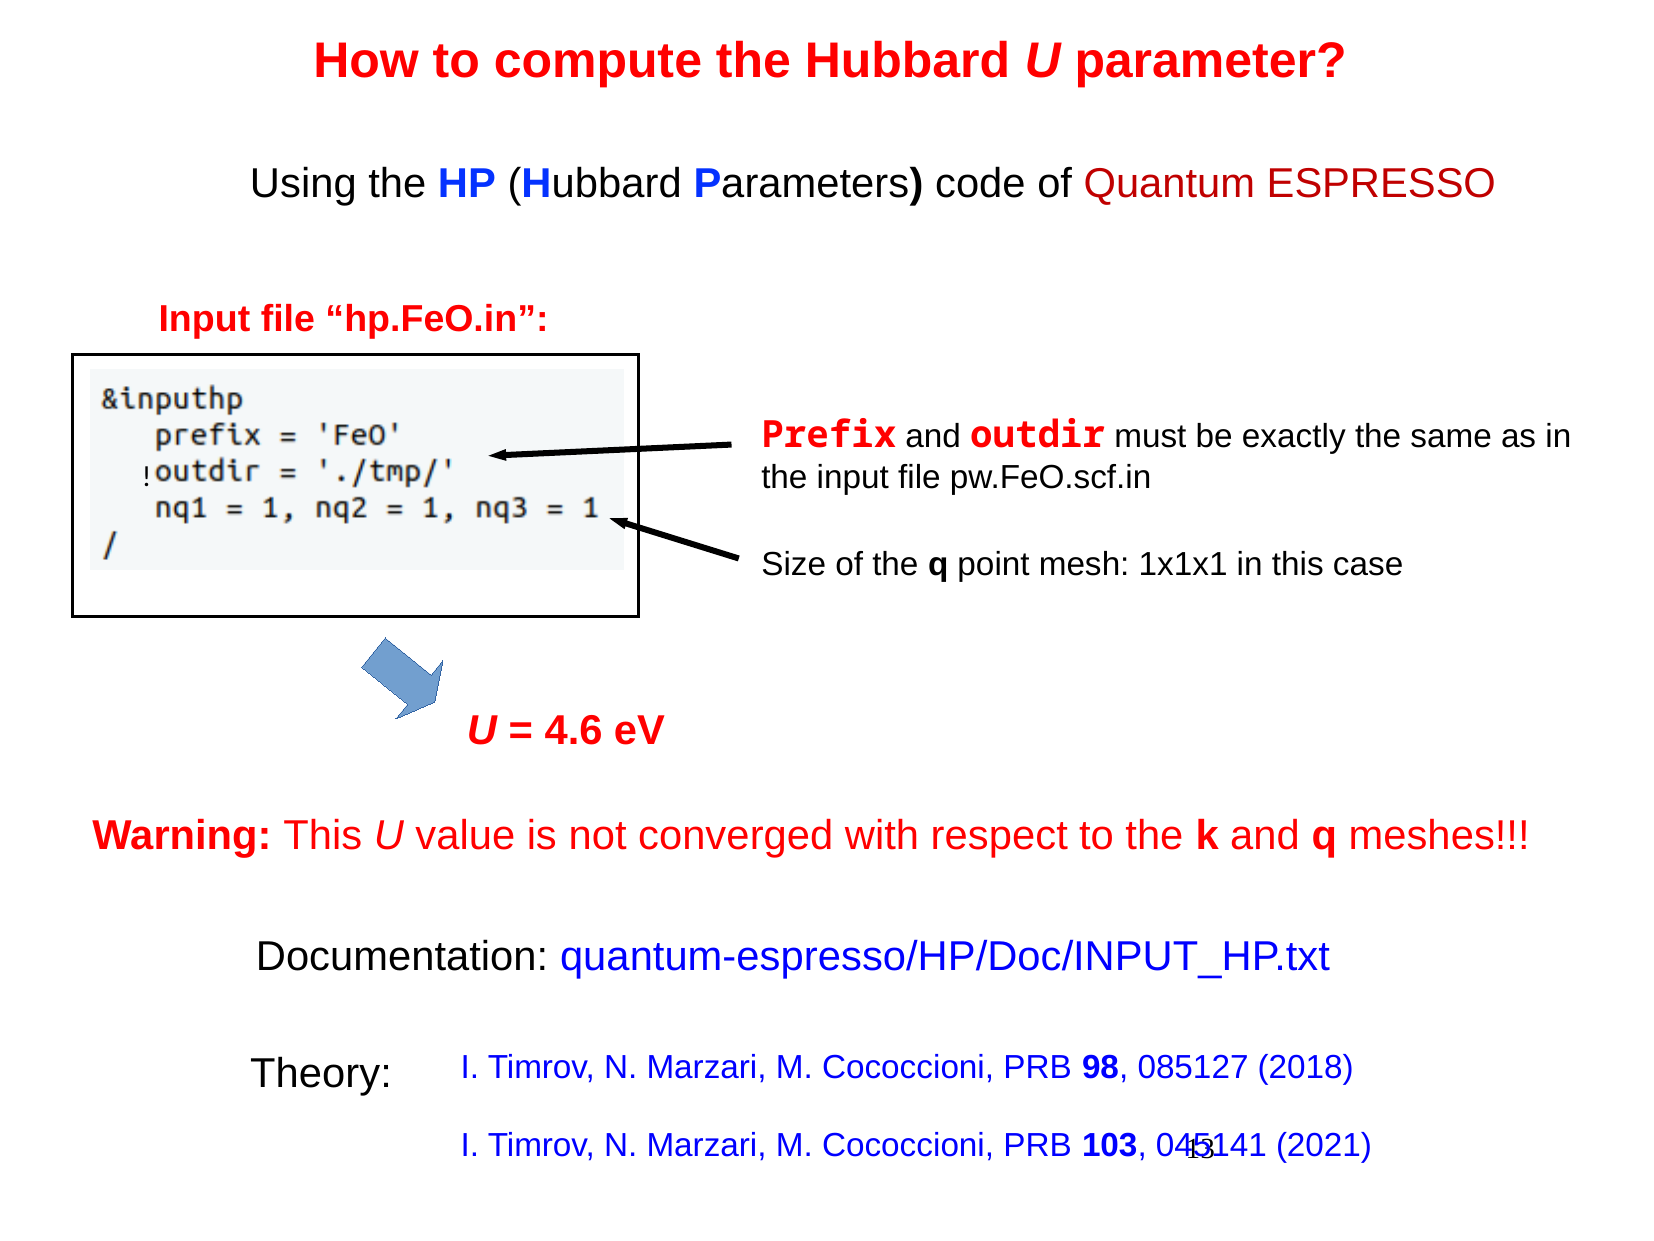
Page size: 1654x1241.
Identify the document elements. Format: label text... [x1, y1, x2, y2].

text_box I. Timrov, N. Marzari, M. Cococcioni, PRB 103, 045141 (2021) [445, 1118, 1398, 1173]
text_box Theory: [235, 1038, 407, 1104]
text_box Input file “hp.FeO.in”: [143, 290, 567, 349]
text_box Using the HP (Hubbard Parameters) code of Quantum ESPRESSO [235, 152, 1521, 217]
text_box Warning: This U value is not converged with respect to the k and q meshes!!! [77, 804, 1556, 868]
text_box [1185, 1129, 1571, 1216]
text_box I. Timrov, N. Marzari, M. Cococcioni, PRB 98, 085127 (2018) [445, 1040, 1378, 1094]
picture [90, 369, 624, 570]
text_box ! [126, 449, 167, 500]
title How to compute the Hubbard U parameter? [40, 27, 1620, 84]
text_box [361, 637, 443, 719]
text_box Documentation: quantum-espresso/HP/Doc/INPUT_HP.txt [241, 925, 1353, 1038]
text_box U = 4.6 eV [452, 699, 682, 763]
text_box Size of the q point mesh: 1x1x1 in this case [746, 538, 1426, 593]
text_box Prefix and outdir must be exactly the same as in the input file pw.FeO.scf.in [746, 399, 1510, 500]
